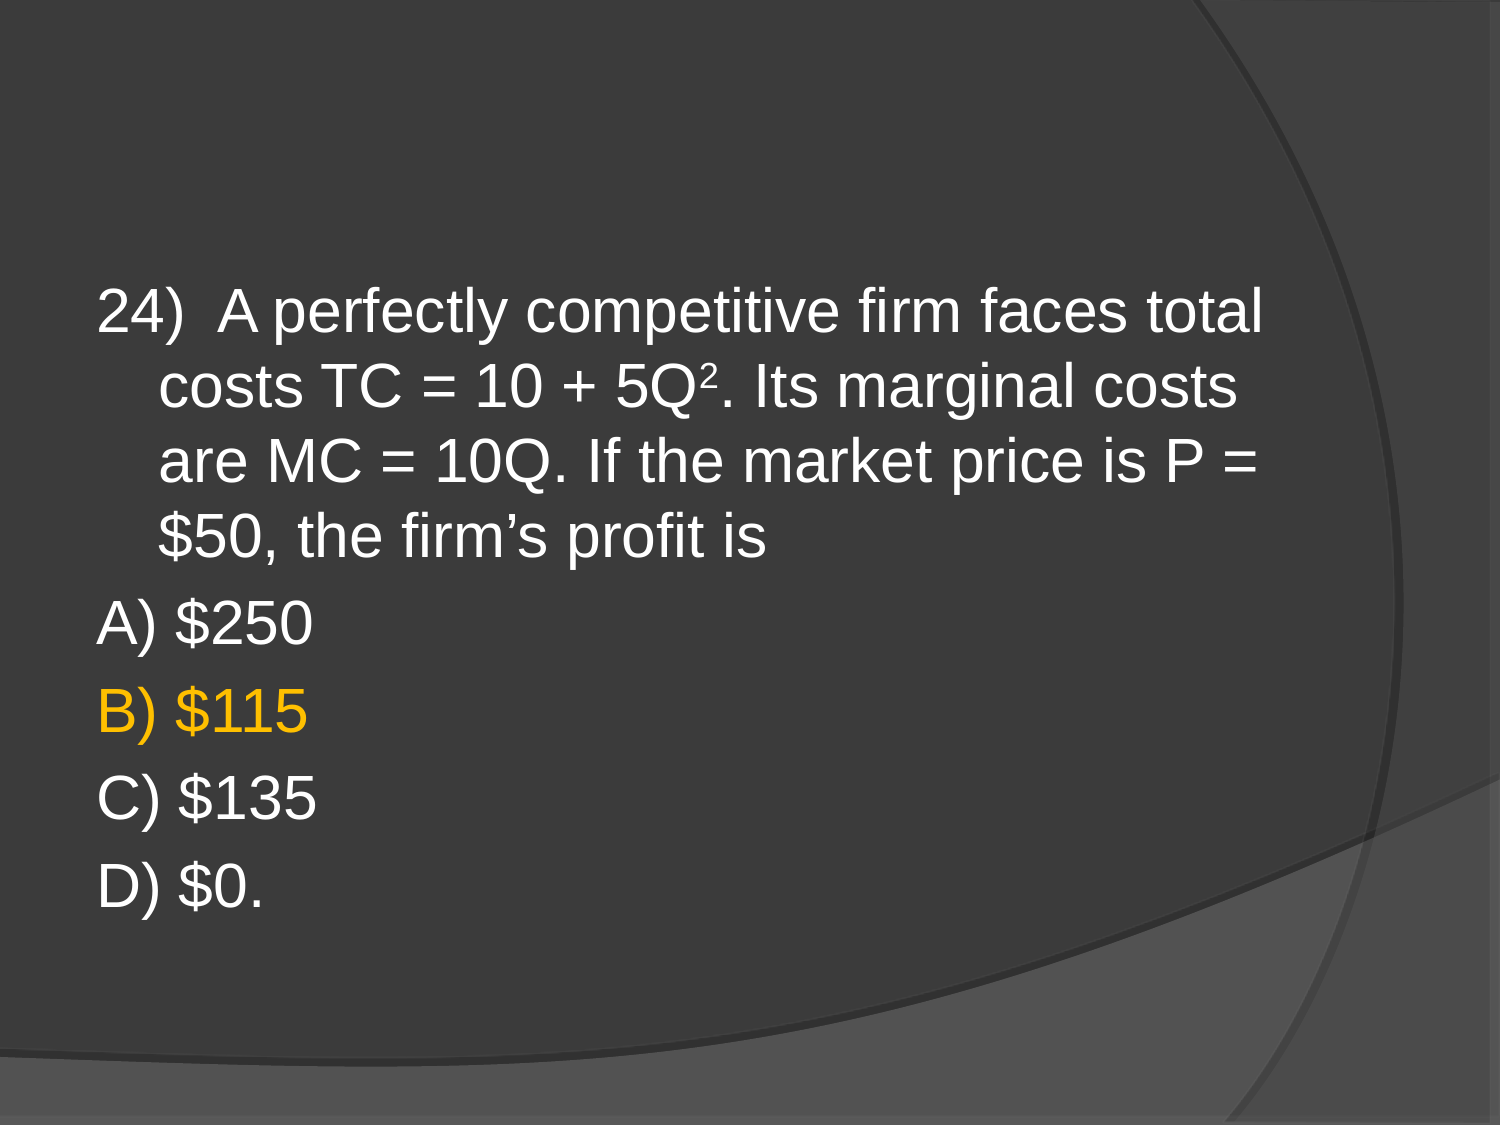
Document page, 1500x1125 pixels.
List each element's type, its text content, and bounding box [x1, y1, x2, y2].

list 24) A perfectly competitive firm faces total costs TC = 10 + 5Q2. Its marginal costs are MC = 10Q. If the market price is P = $50, the firm’s profit is A) $250 B) $115 C) $135 D) $0. [75, 262, 1300, 1005]
